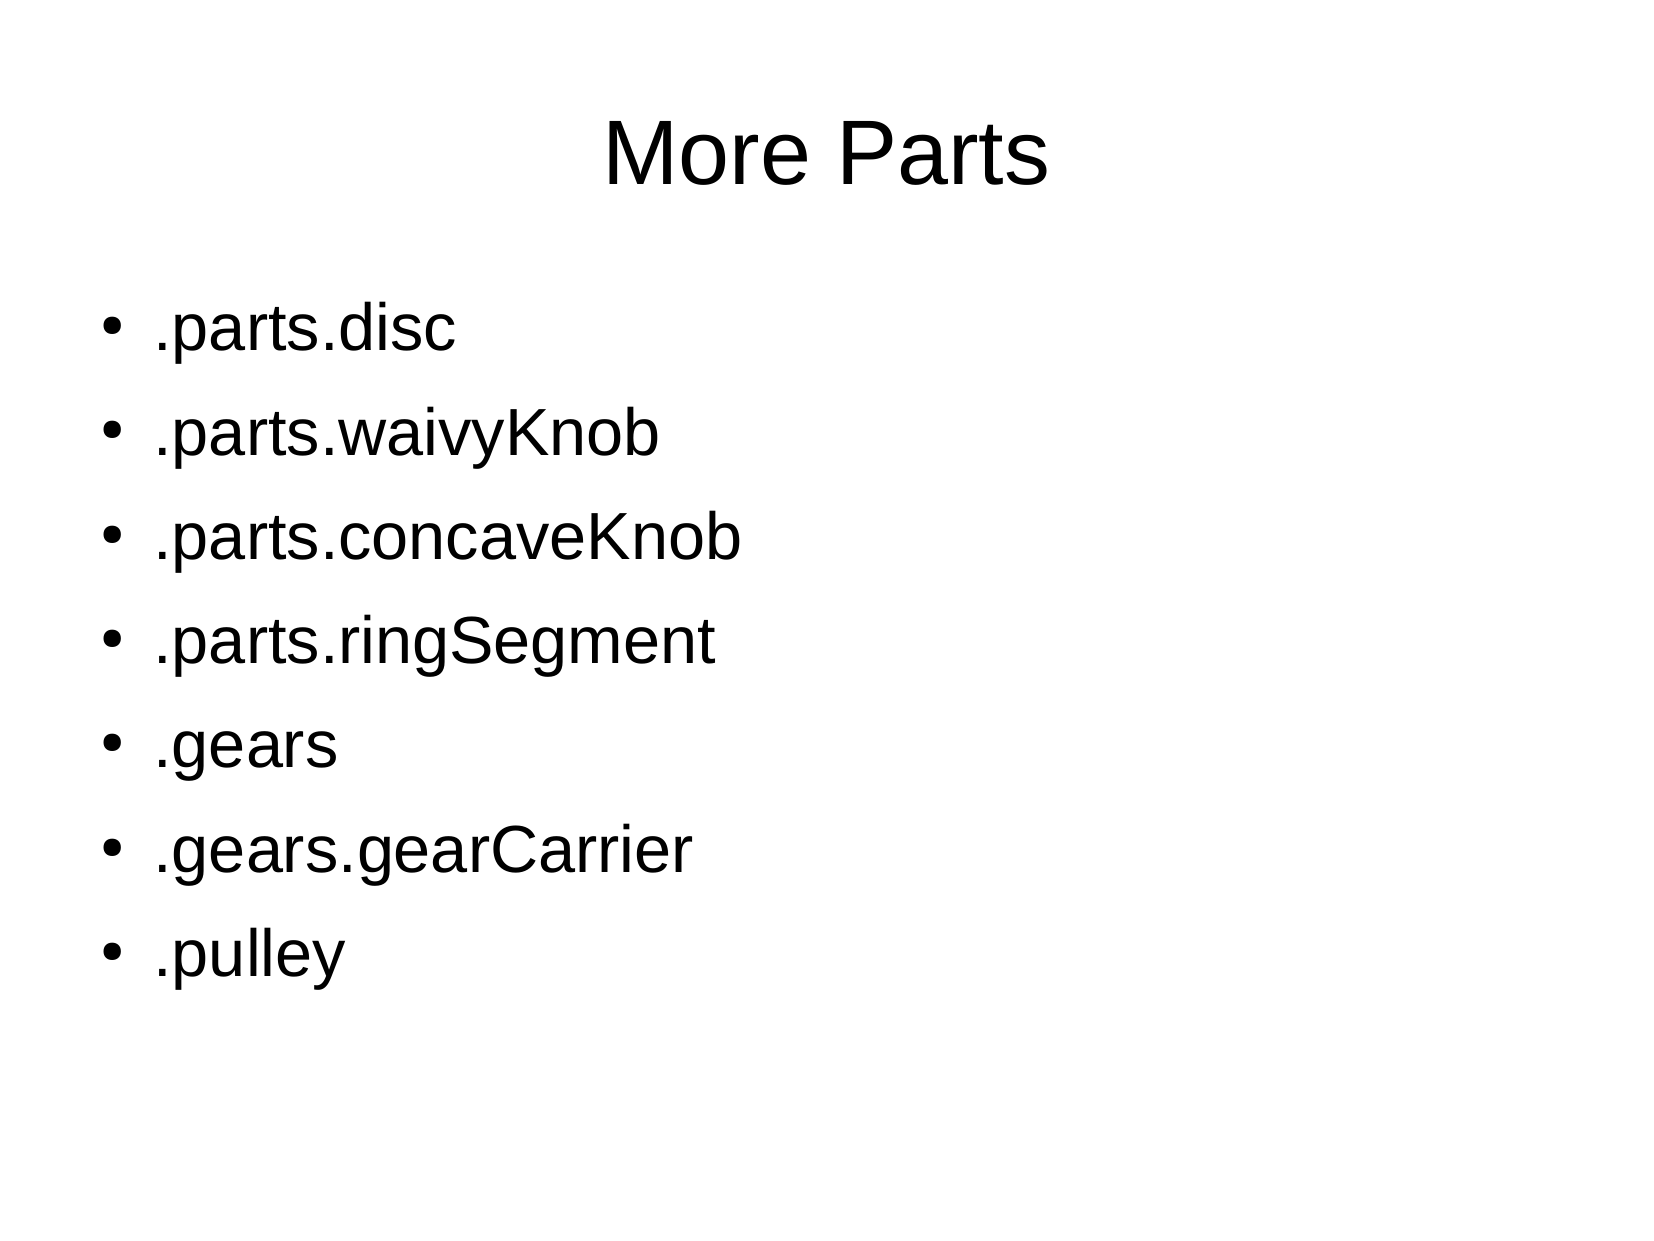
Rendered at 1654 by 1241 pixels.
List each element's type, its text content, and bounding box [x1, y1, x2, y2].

list .parts.disc .parts.waivyKnob .parts.concaveKnob .parts.ringSegment .gears .gears.gearCarrier .pulley [82, 290, 1571, 1010]
title More Parts [82, 49, 1571, 257]
